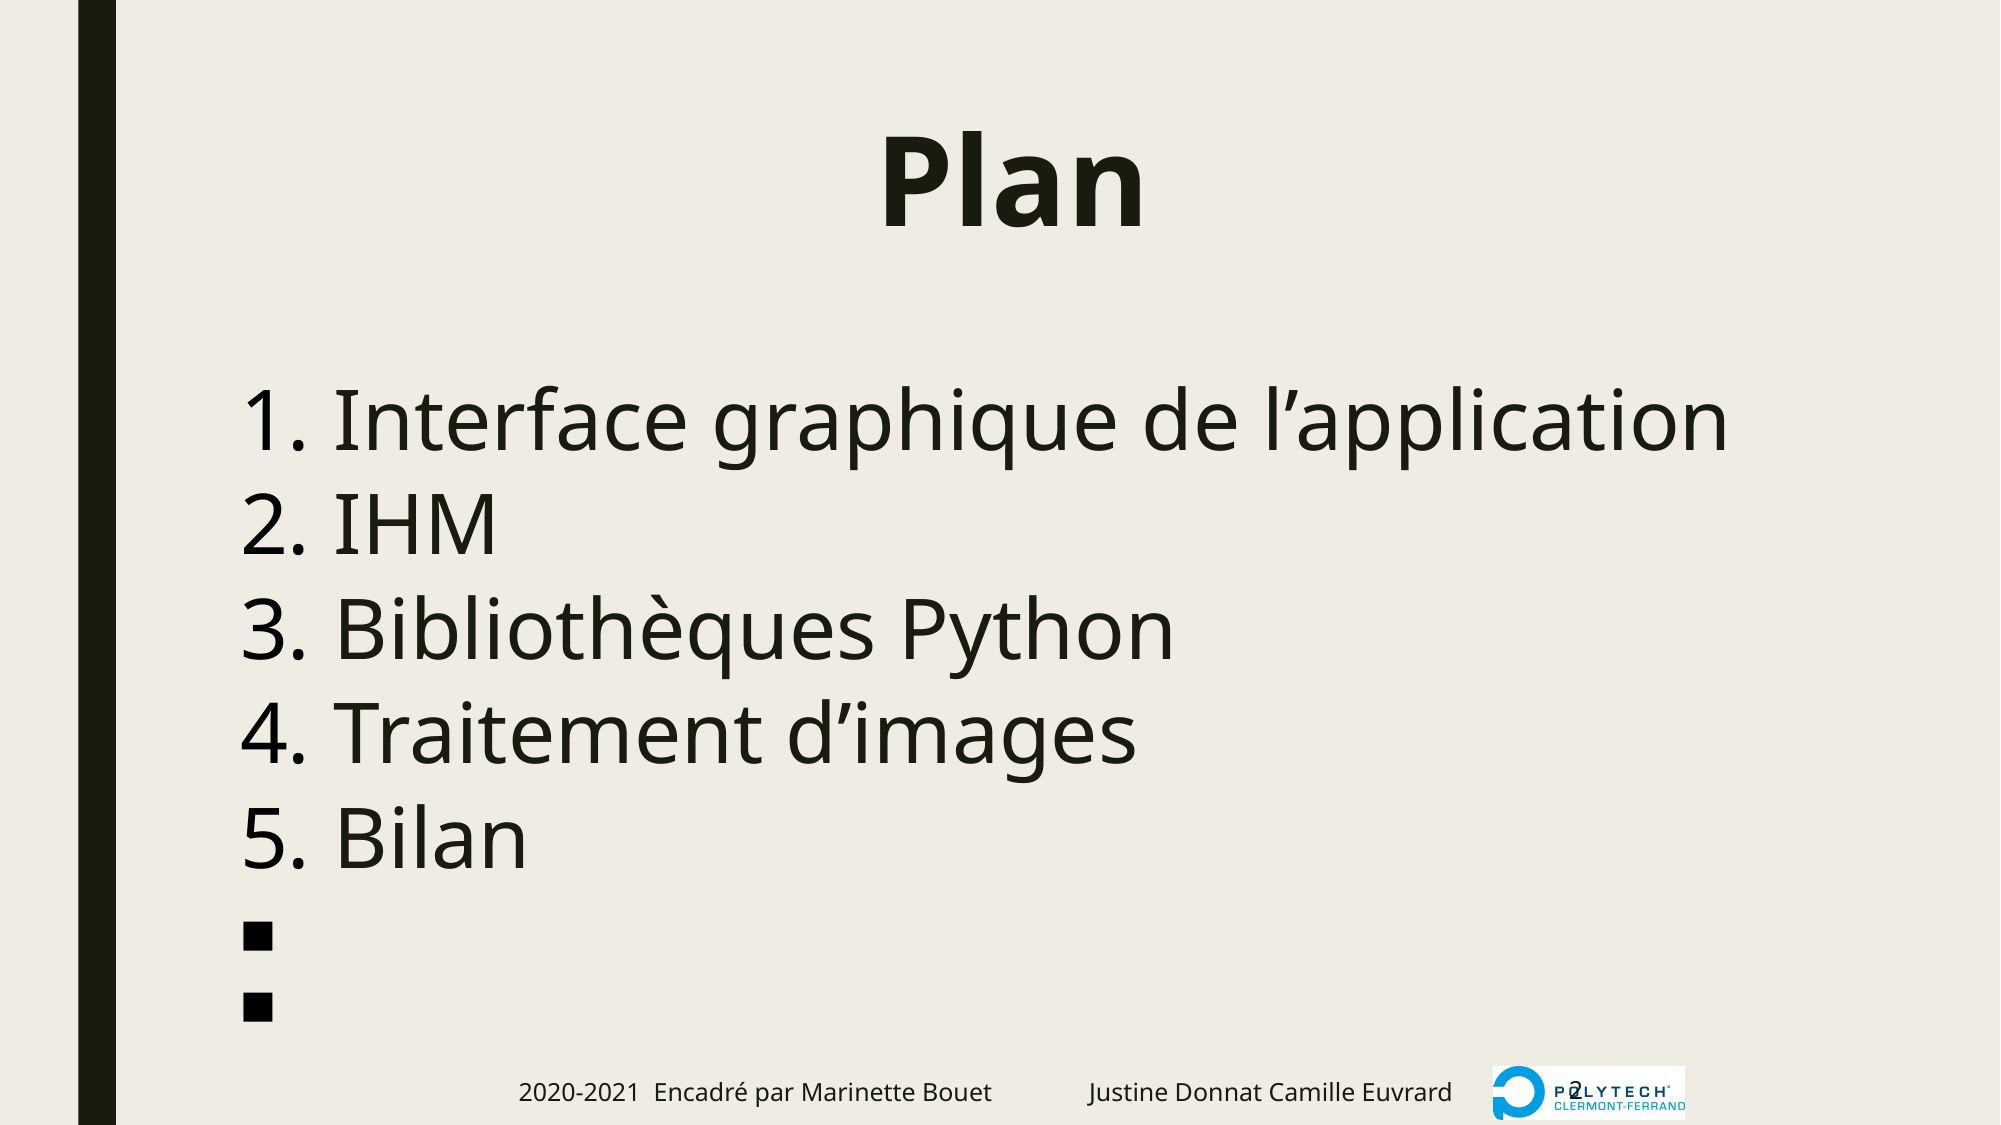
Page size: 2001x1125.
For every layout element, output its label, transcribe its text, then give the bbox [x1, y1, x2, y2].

list Interface graphique de l’application IHM Bibliothèques Python Traitement d’images Bilan [225, 375, 1801, 963]
text_box [1553, 1058, 1816, 1125]
title Plan [225, 112, 1801, 251]
text_box 2020-2021 Encadré par Marinette Bouet Justine Donnat Camille Euvrard [474, 1058, 1506, 1125]
